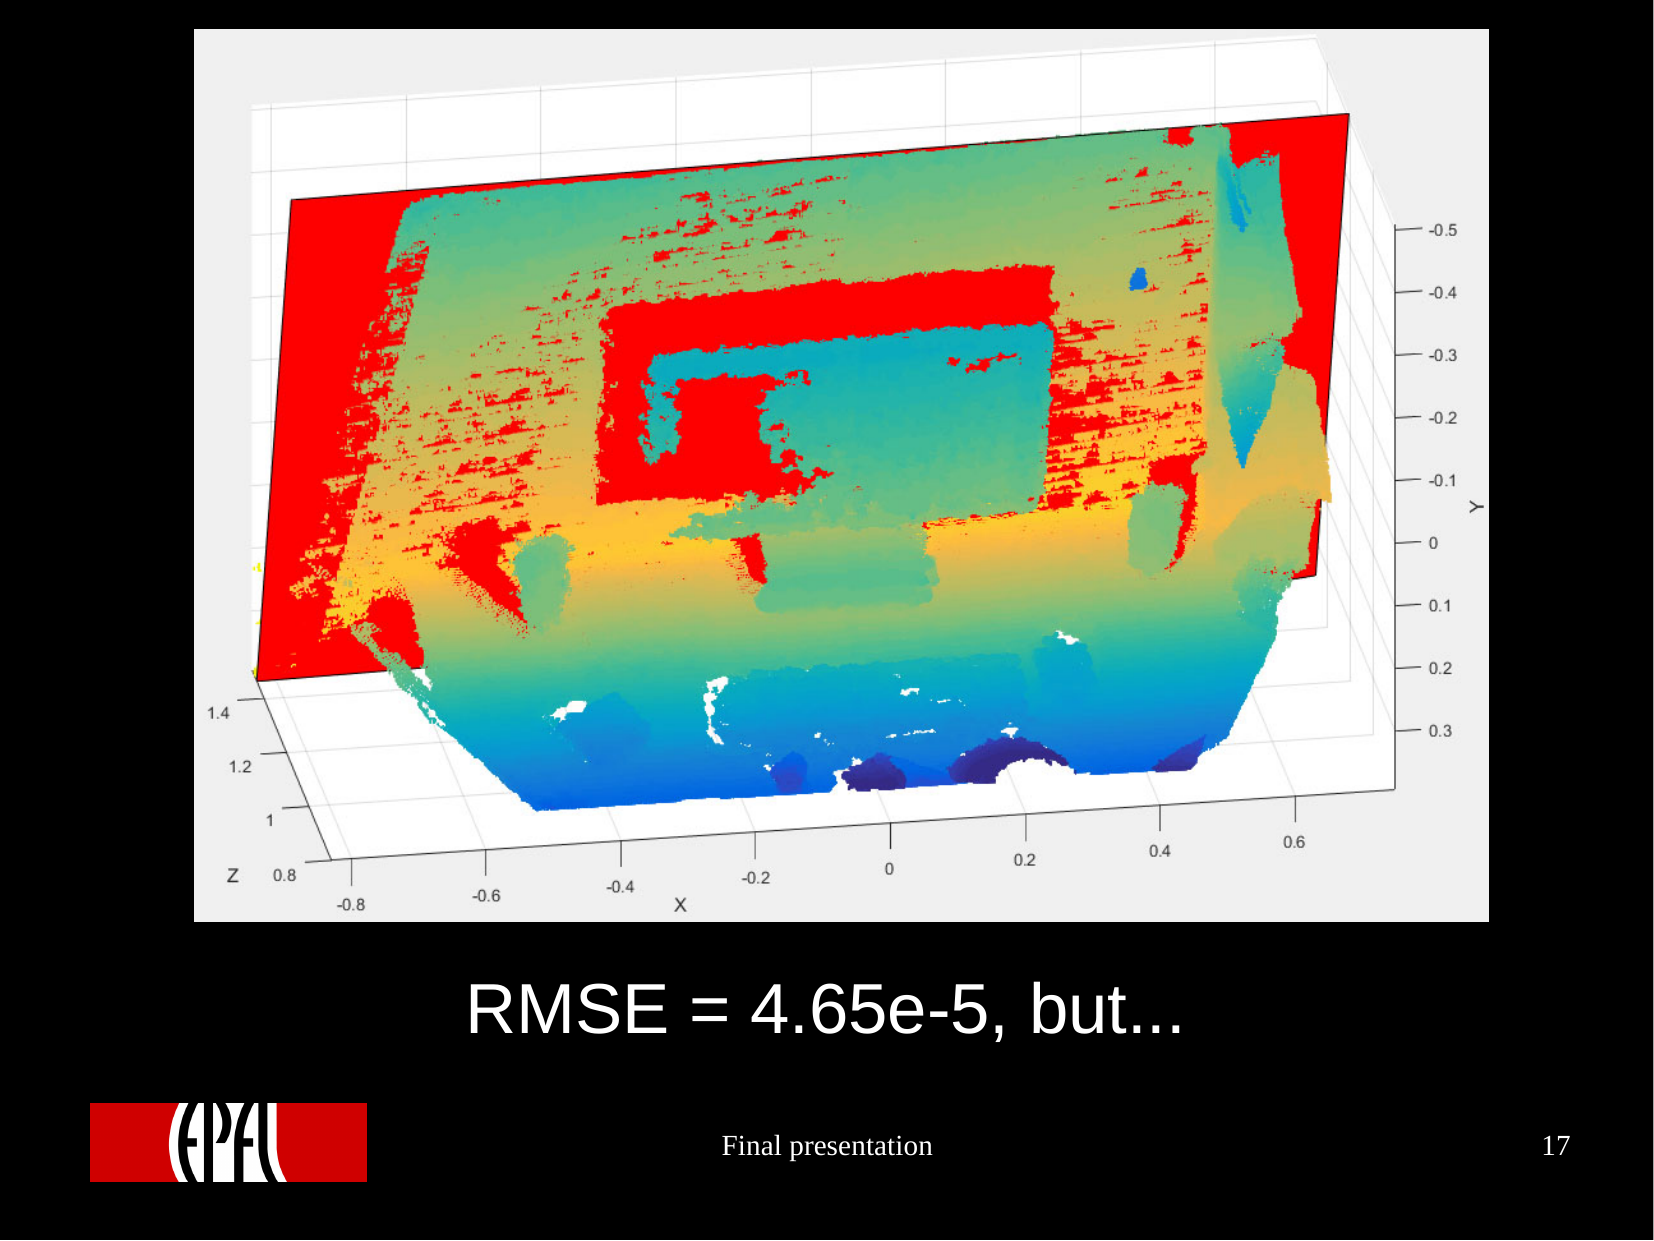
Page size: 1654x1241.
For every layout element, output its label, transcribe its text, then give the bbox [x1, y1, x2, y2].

picture [90, 1103, 367, 1182]
subtitle RMSE = 4.65e-5, but... [82, 944, 1571, 1074]
picture [194, 29, 1489, 922]
